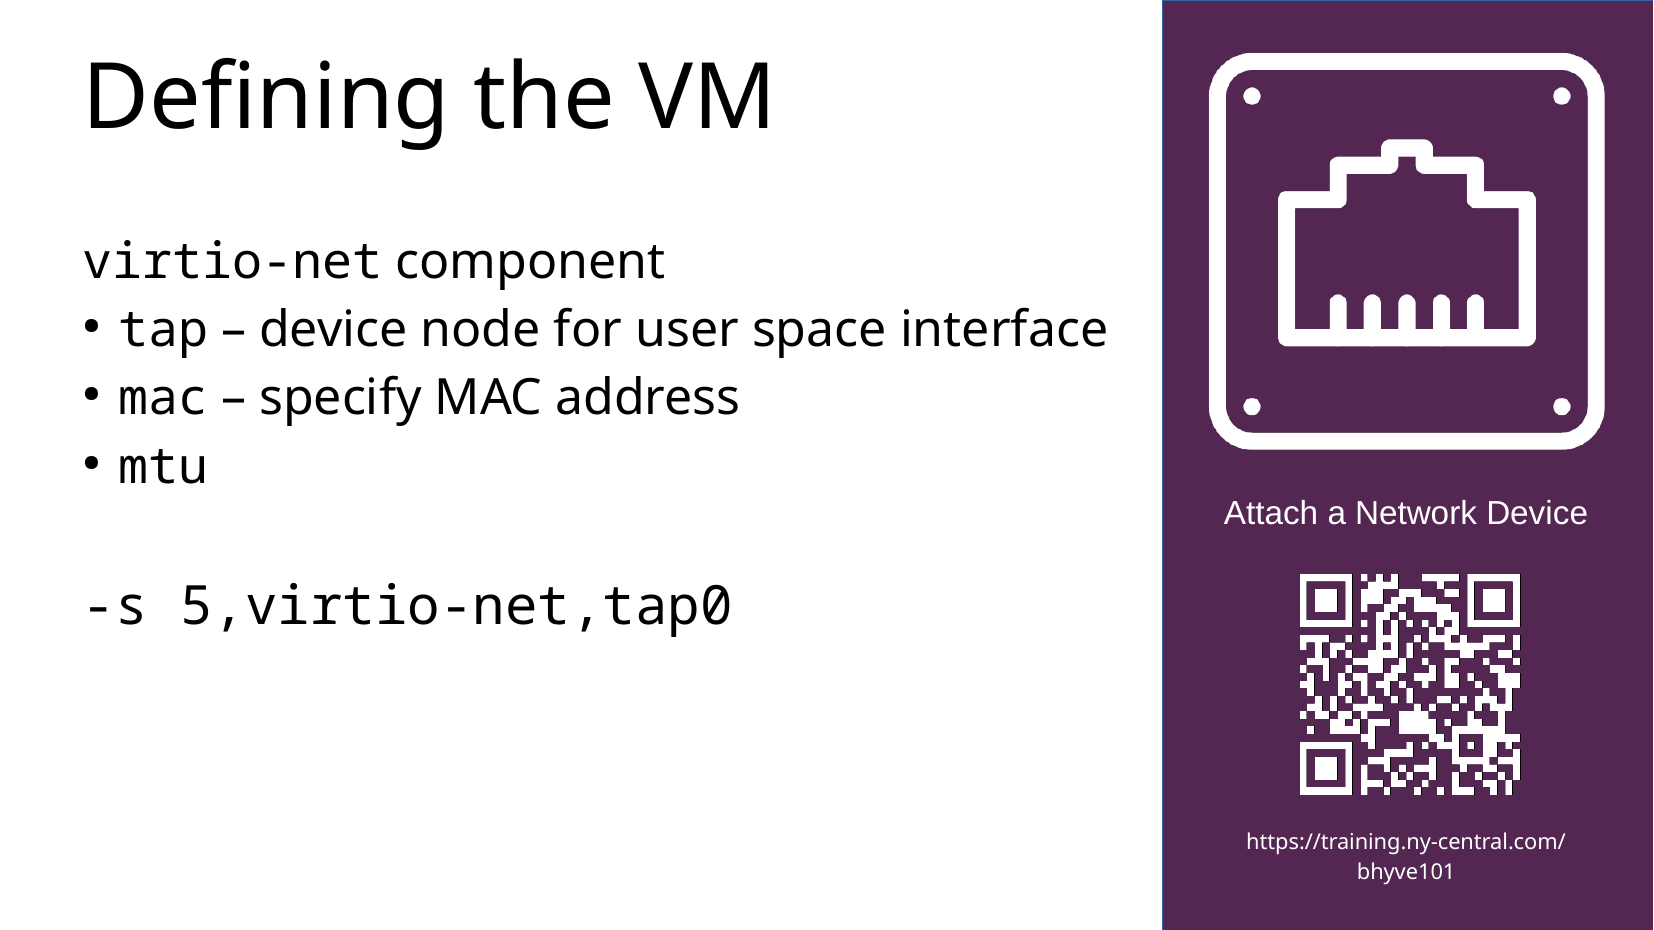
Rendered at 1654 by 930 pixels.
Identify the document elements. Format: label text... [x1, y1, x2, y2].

picture [1200, 44, 1613, 458]
subtitle virtio-net component tap – device node for user space interface mac – specify MAC address mtu -s 5,virtio-net,tap0 [82, 224, 1126, 825]
text_box https://training.ny-central.com/bhyve101 [1200, 819, 1613, 930]
text_box Attach a Network Device [1200, 487, 1613, 638]
text_box [1162, 0, 1653, 930]
title Defining the VM [82, 37, 1571, 150]
picture [1268, 638, 1550, 826]
